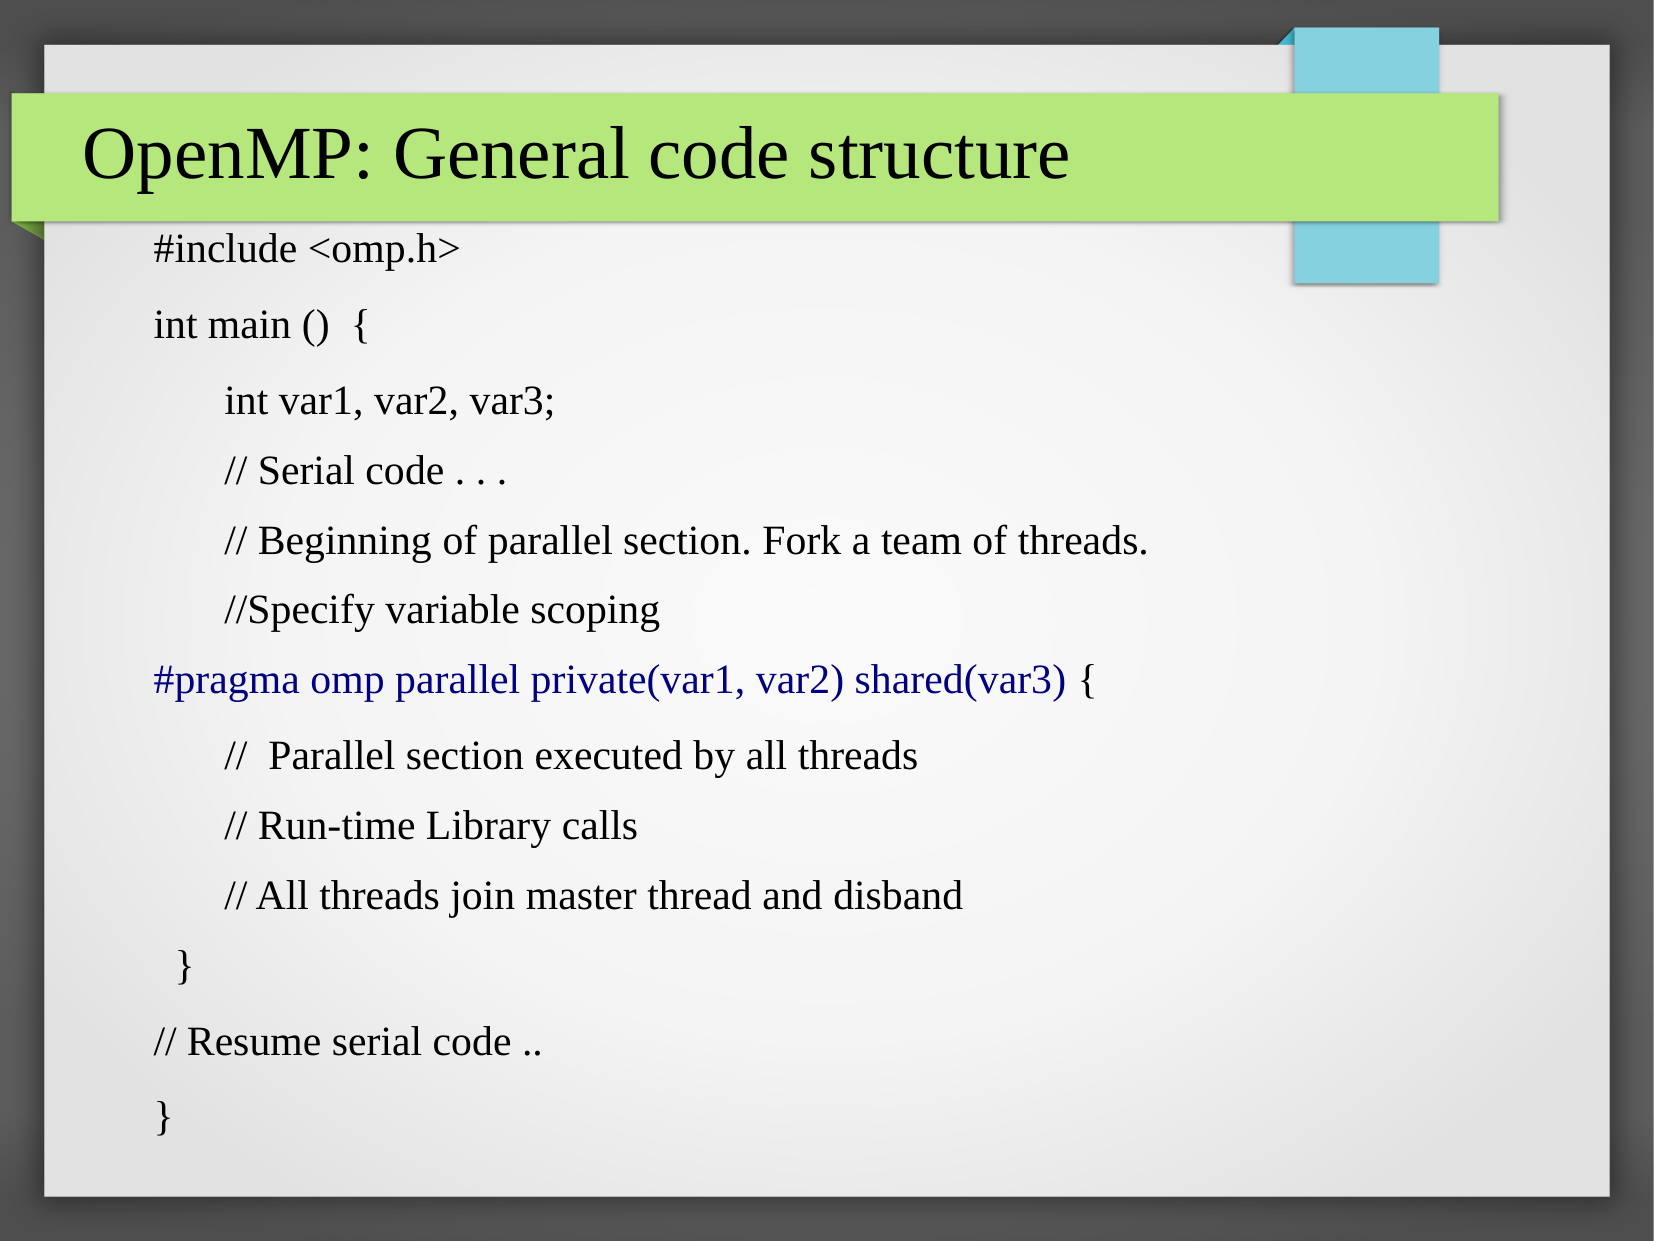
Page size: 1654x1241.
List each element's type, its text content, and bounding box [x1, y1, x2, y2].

title OpenMP: General code structure [82, 94, 1264, 213]
picture [0, 0, 1654, 1241]
list #include <omp.h> int main () { int var1, var2, var3; // Serial code . . . // Beginning of parallel section. Fork a team of threads. //Specify variable scoping #pragma omp parallel private(var1, var2) shared(var3) { // Parallel section executed by all threads // Run-time Library calls // All threads join master thread and disband } // Resume serial code .. } [82, 225, 1571, 945]
